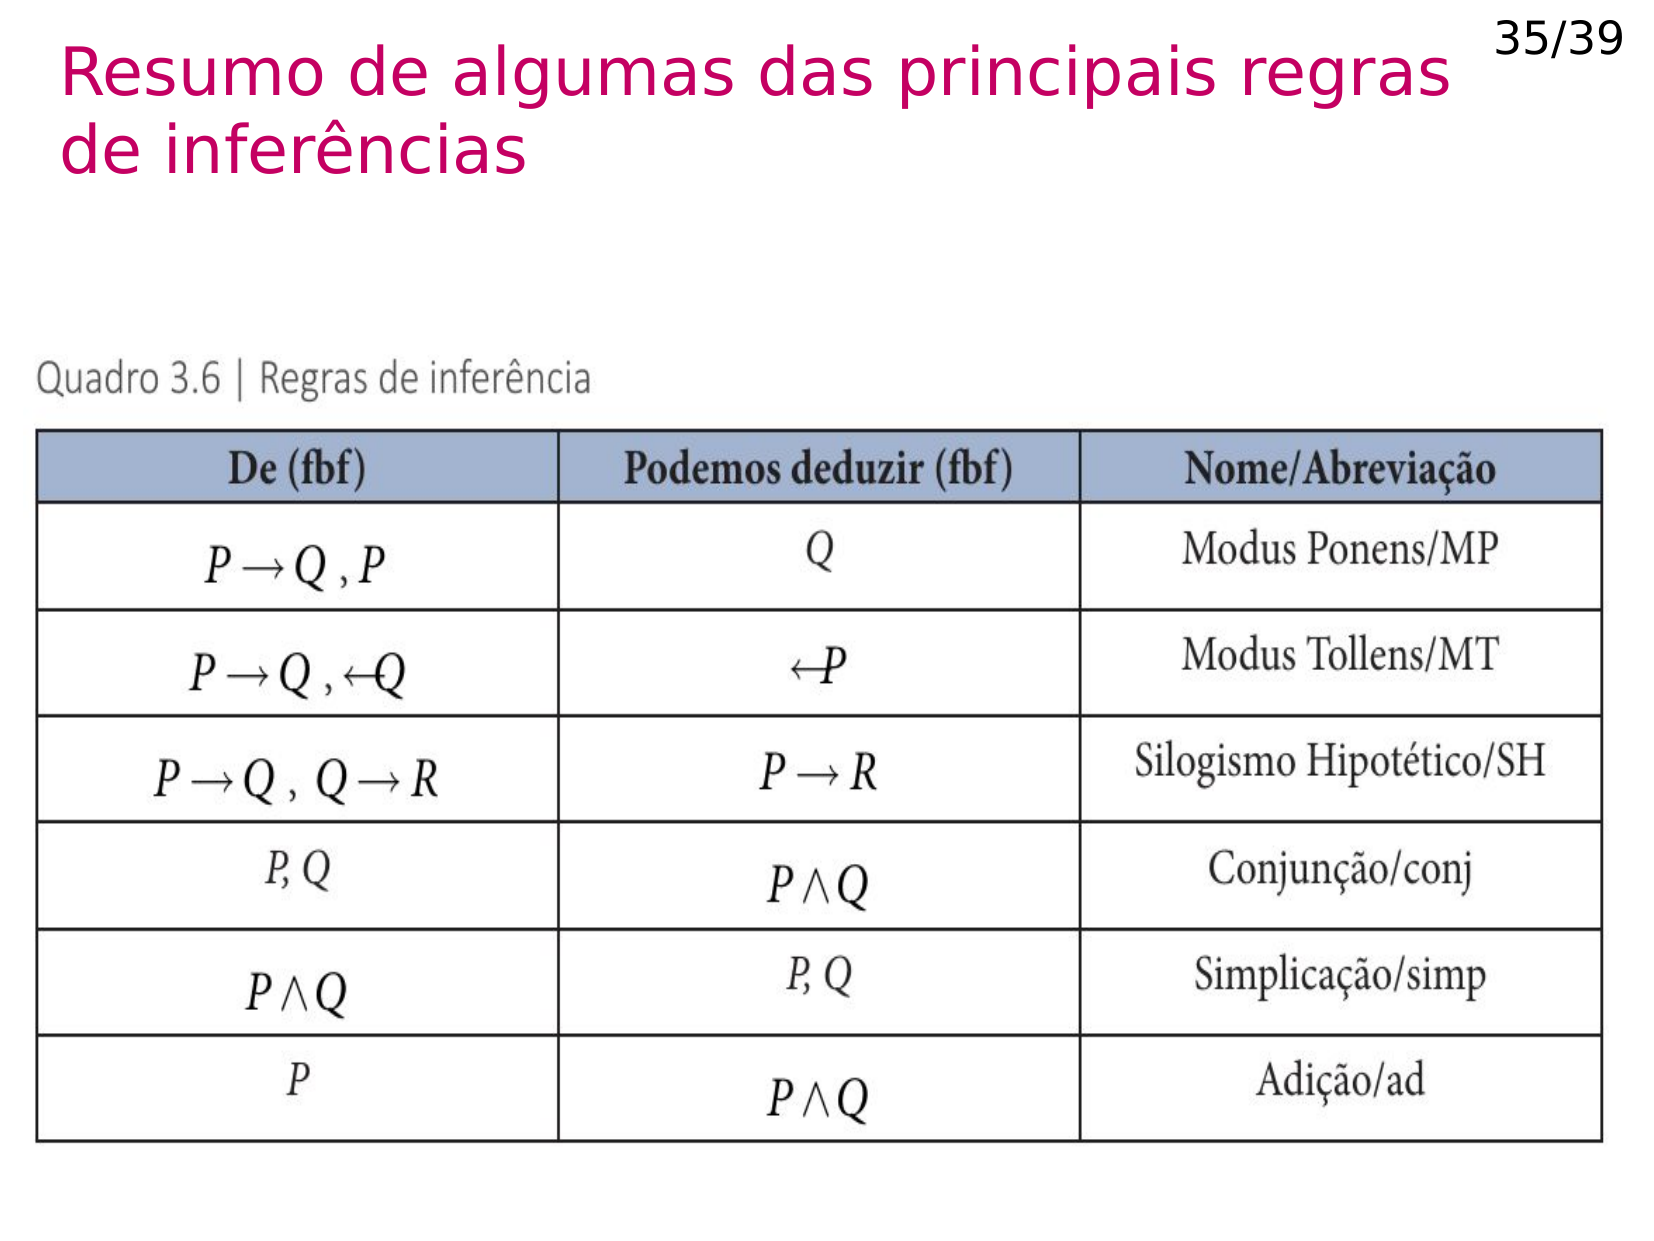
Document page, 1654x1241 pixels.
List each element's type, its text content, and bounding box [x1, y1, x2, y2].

title Resumo de algumas das principais regras de inferências [59, 10, 1595, 213]
picture [23, 354, 1609, 1150]
